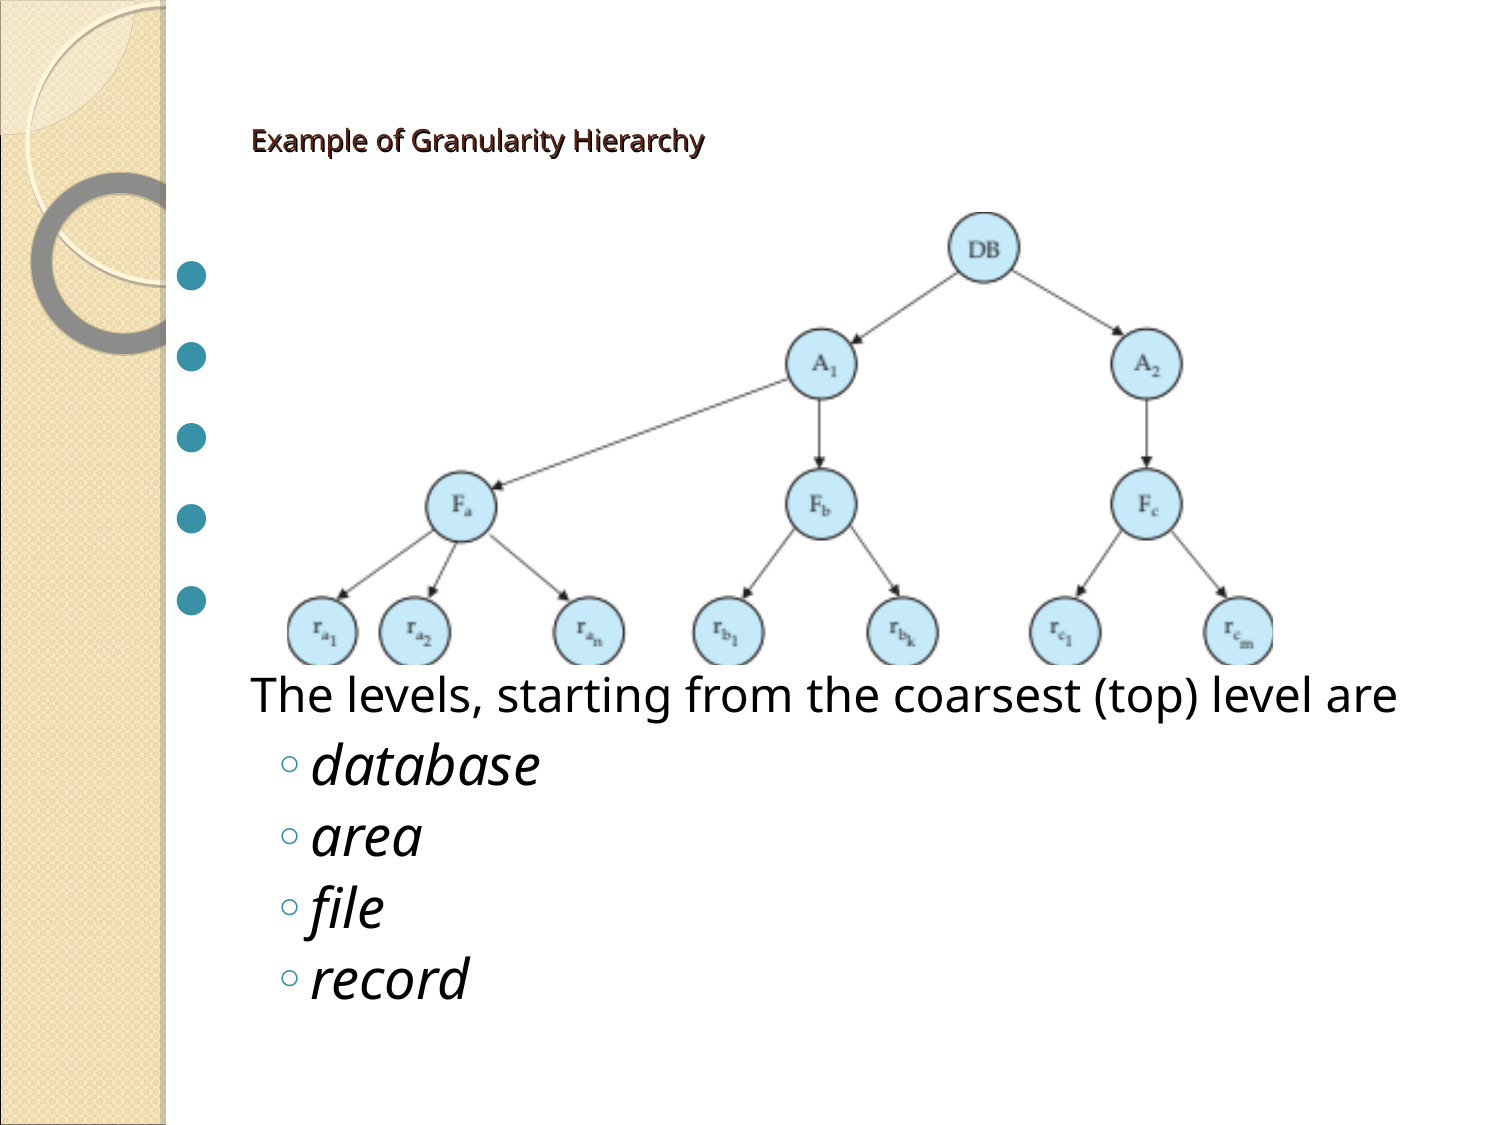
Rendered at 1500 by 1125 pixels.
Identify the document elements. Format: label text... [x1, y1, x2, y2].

list The levels, starting from the coarsest (top) level are database area file record [131, 236, 1420, 1037]
picture [287, 212, 1274, 665]
title Example of Granularity Hierarchy [235, 45, 1466, 233]
